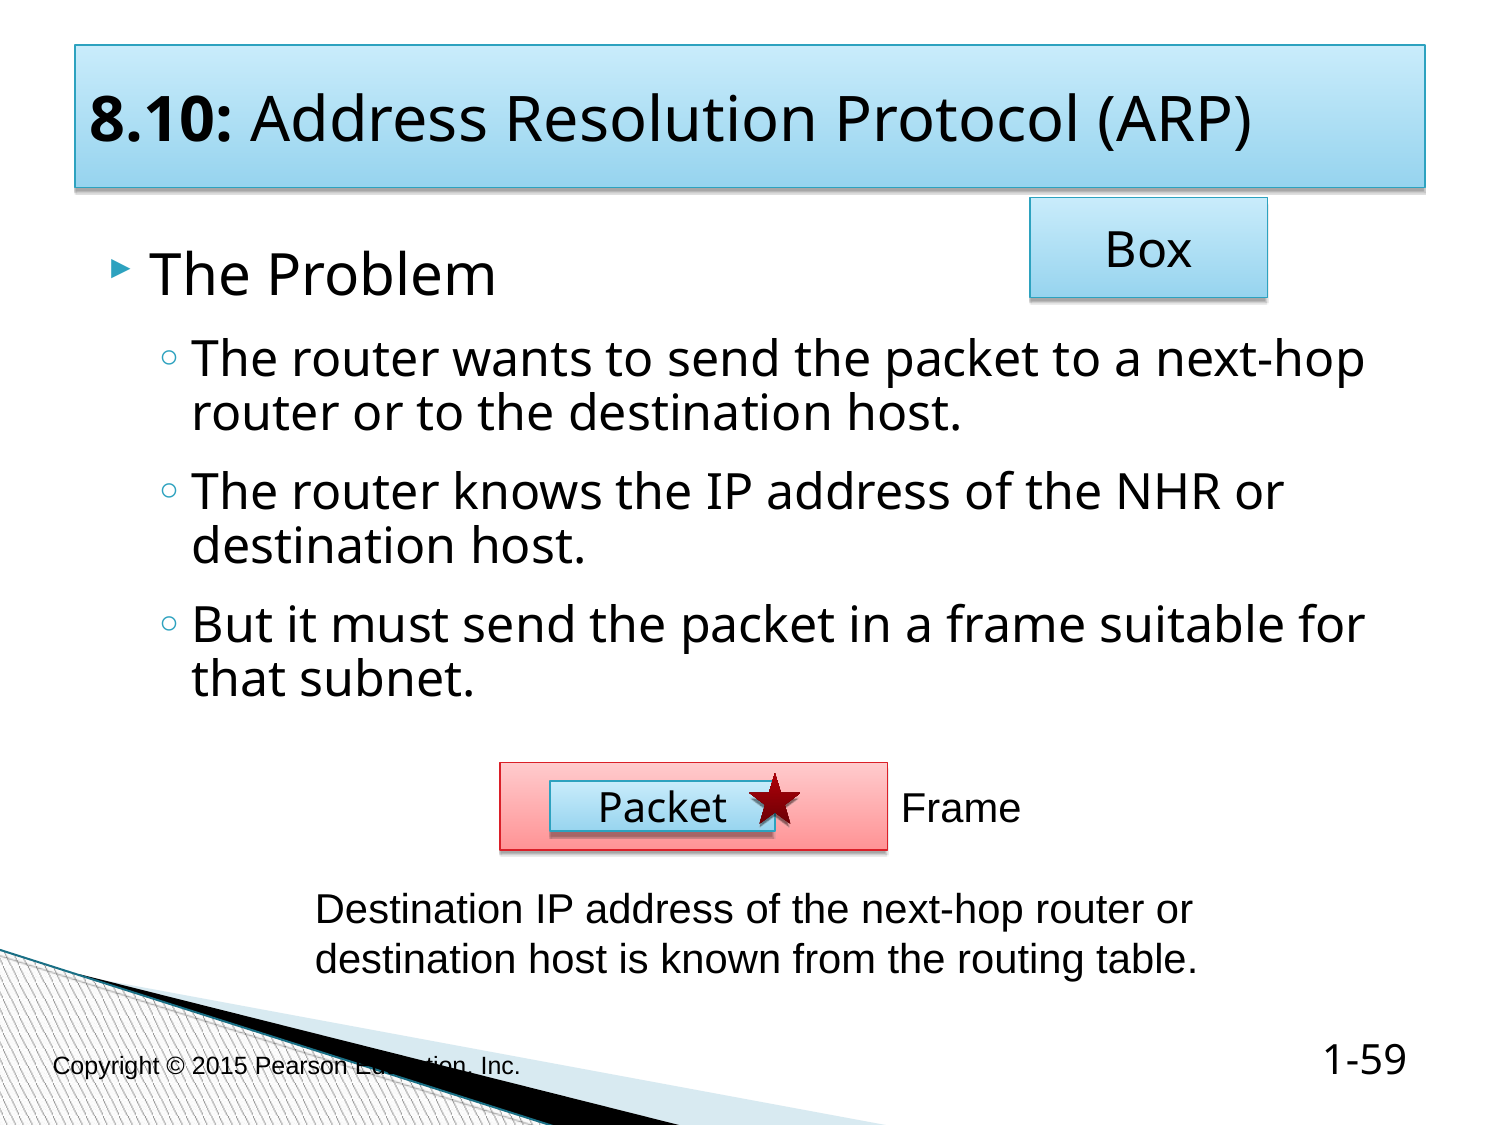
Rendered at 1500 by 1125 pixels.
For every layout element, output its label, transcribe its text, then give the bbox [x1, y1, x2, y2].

text_box Destination IP address of the next-hop router or destination host is known from the routing table. [299, 874, 1363, 990]
title 8.10: Address Resolution Protocol (ARP) [75, 45, 1425, 188]
footer Copyright © 2015 Pearson Education, Inc. [37, 1040, 550, 1088]
text_box [749, 773, 801, 825]
slide_number 1-<number> [1287, 1037, 1423, 1098]
picture [0, 952, 543, 1125]
text_box Box [1030, 197, 1268, 298]
text_box Packet [549, 781, 775, 832]
list The Problem The router wants to send the packet to a next-hop router or to the destination host. The router knows the IP address of the NHR or destination host. But it must send the packet in a frame suitable for that subnet. [75, 237, 1425, 1020]
text_box Frame [886, 773, 1037, 839]
